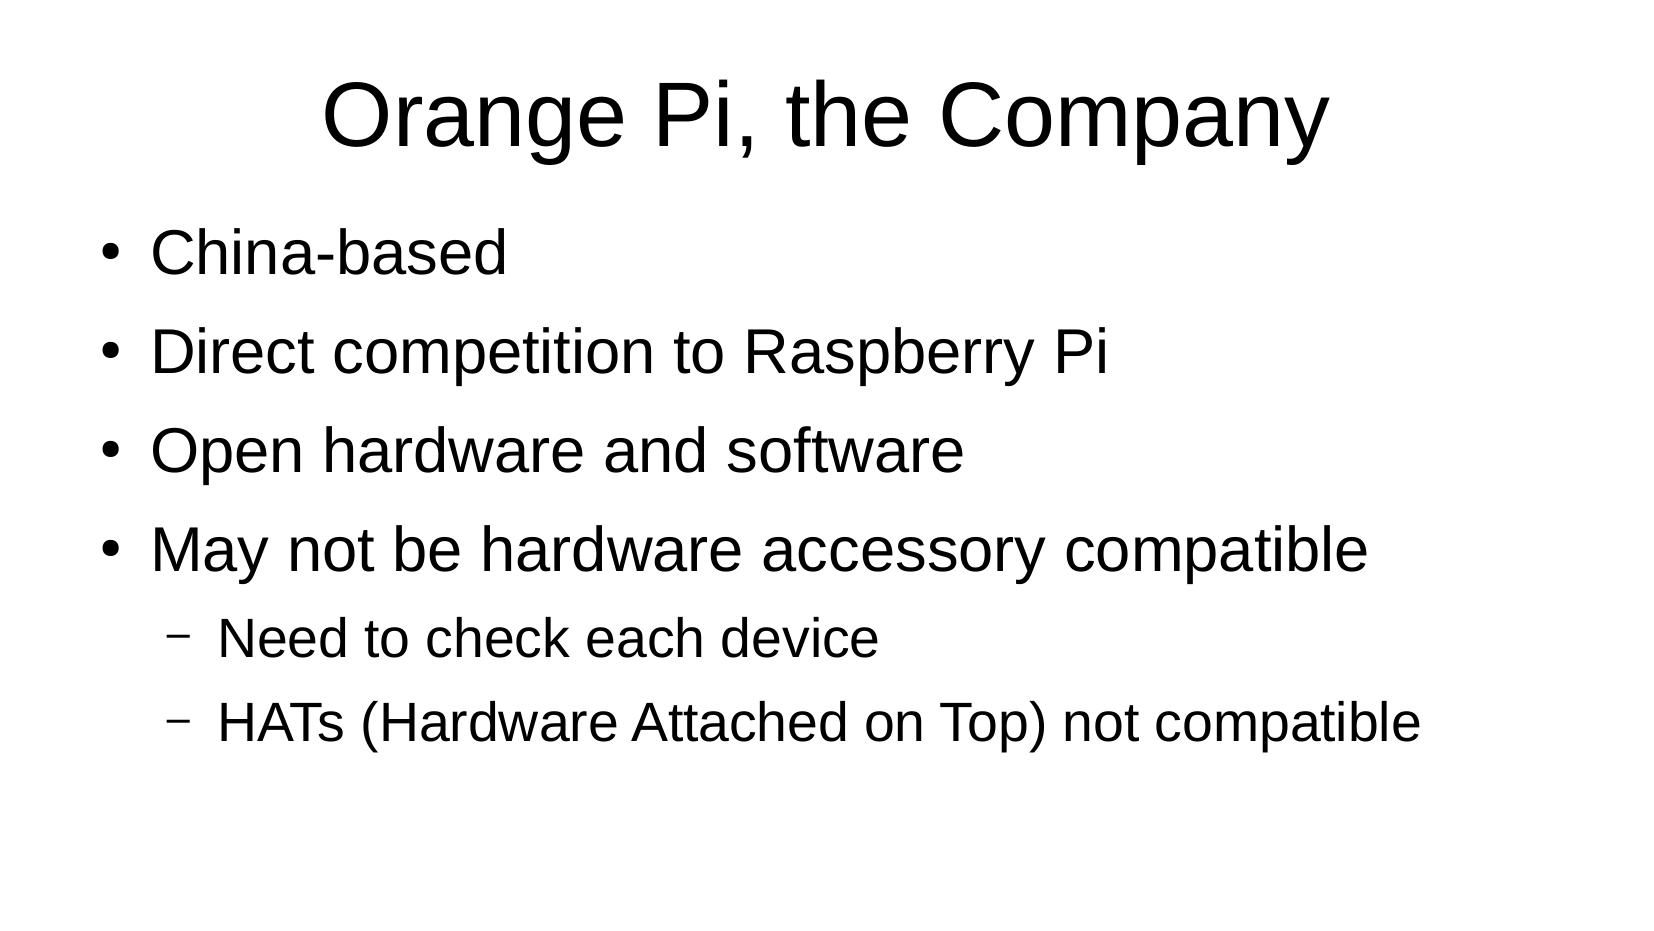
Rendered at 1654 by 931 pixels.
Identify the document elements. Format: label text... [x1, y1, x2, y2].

title Orange Pi, the Company [82, 37, 1571, 193]
list China-based Direct competition to Raspberry Pi Open hardware and software May not be hardware accessory compatible Need to check each device HATs (Hardware Attached on Top) not compatible [82, 217, 1571, 758]
